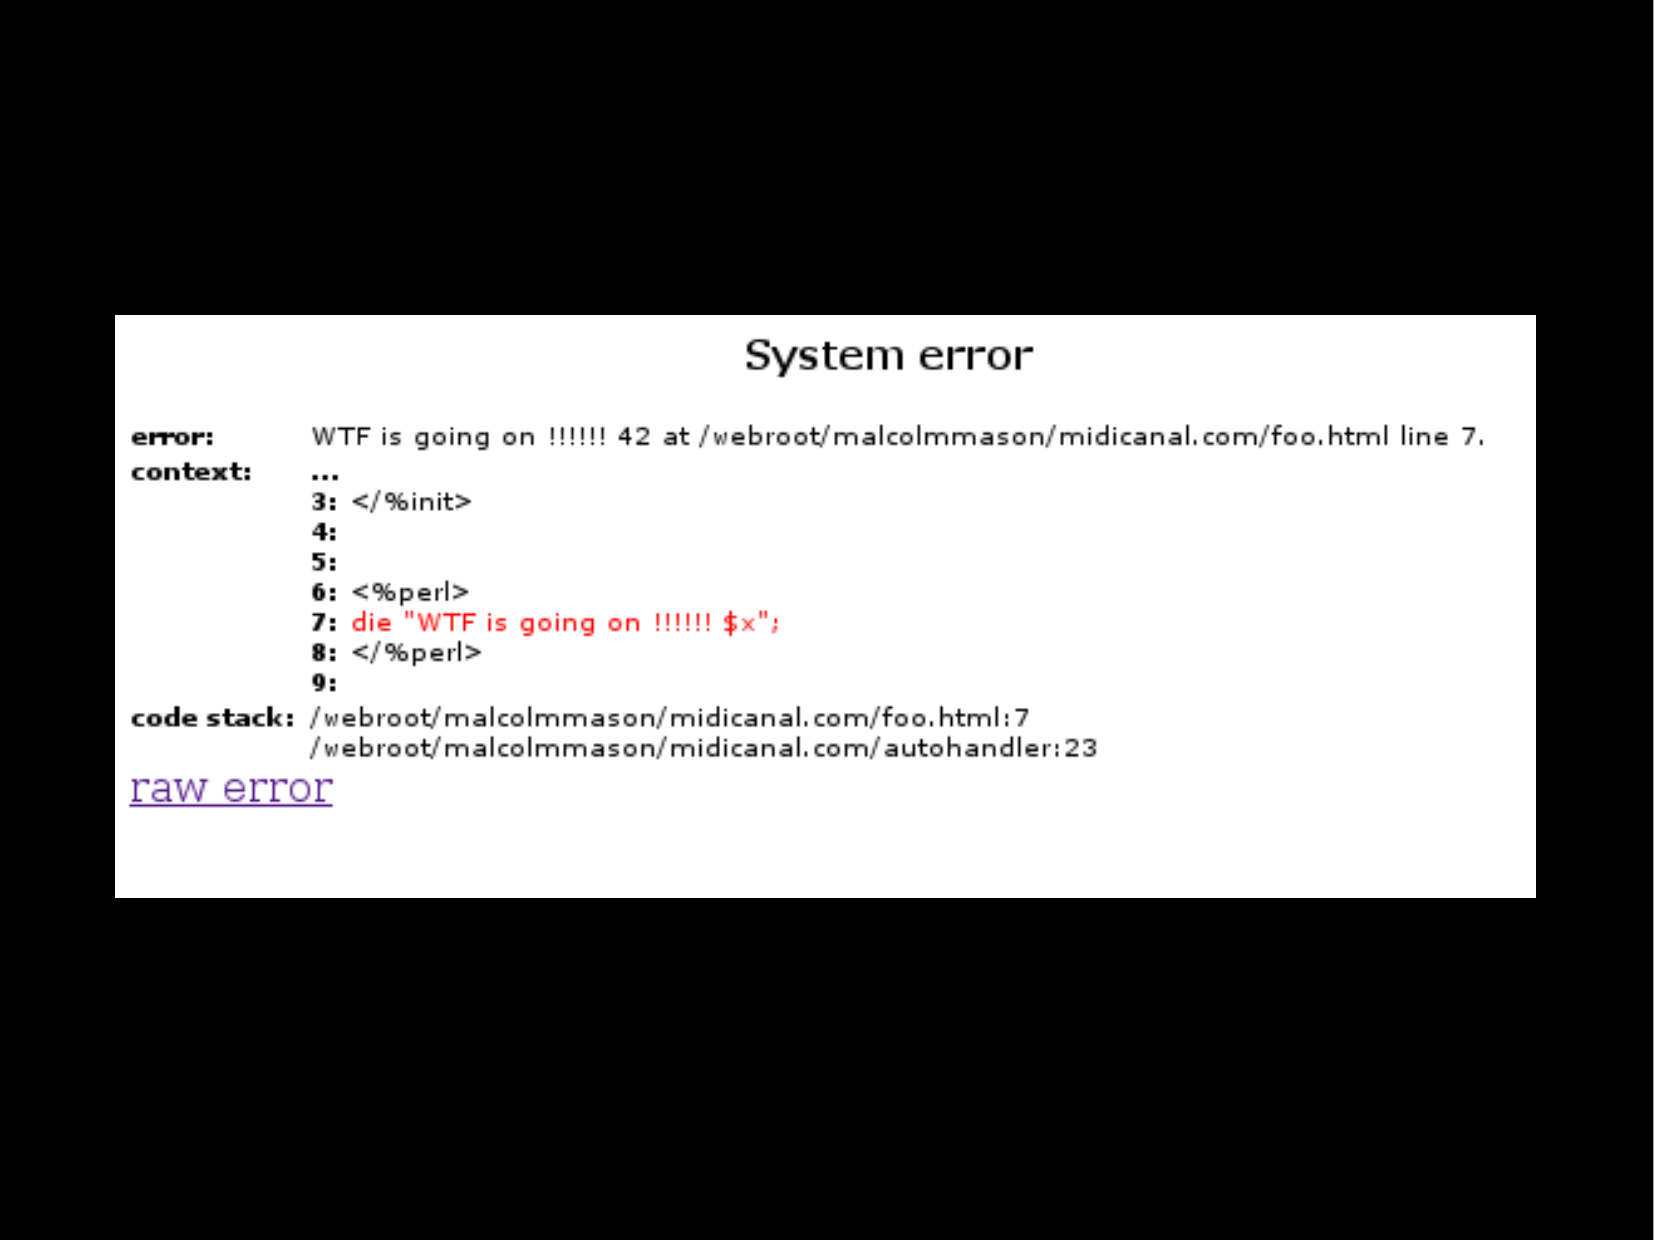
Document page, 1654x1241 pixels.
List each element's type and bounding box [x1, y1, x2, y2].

picture [115, 315, 1536, 898]
